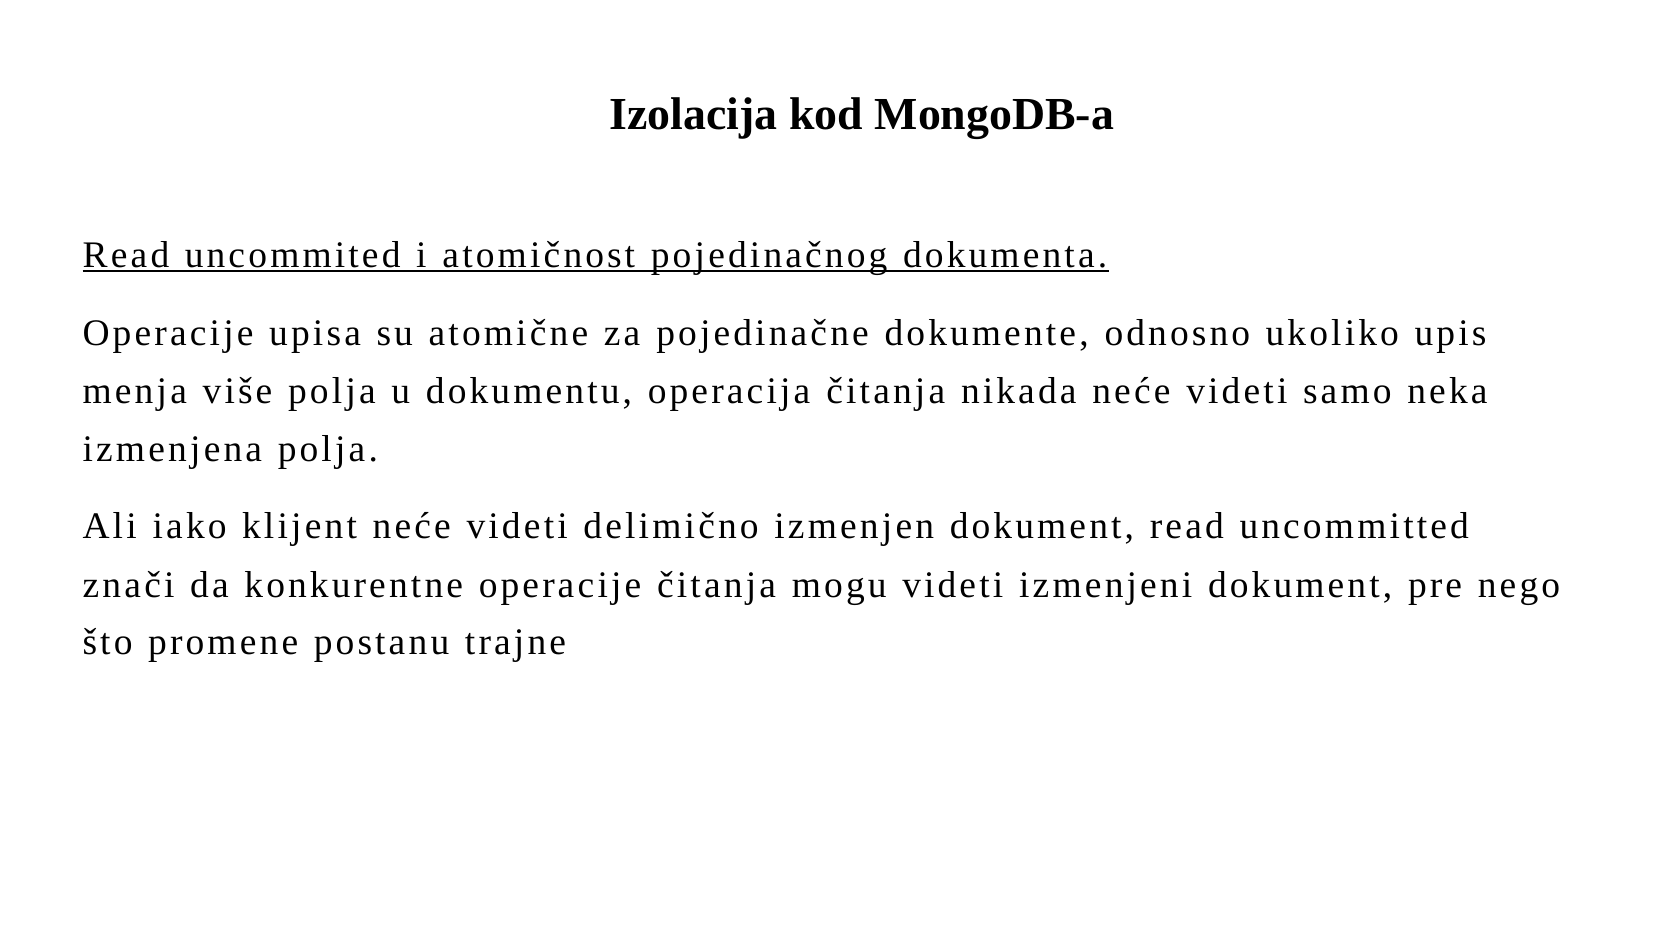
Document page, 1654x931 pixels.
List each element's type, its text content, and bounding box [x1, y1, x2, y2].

list Read uncommited i atomičnost pojedinačnog dokumenta. Operacije upisa su atomične za pojedinačne dokumente, odnosno ukoliko upis menja više polja u dokumentu, operacija čitanja nikada neće videti samo neka izmenjena polja. Ali iako klijent neće videti delimično izmenjen dokument, read uncommitted znači da konkurentne operacije čitanja mogu videti izmenjeni dokument, pre nego što promene postanu trajne [82, 217, 1571, 758]
title Izolacija kod MongoDB-a [82, 37, 1571, 193]
